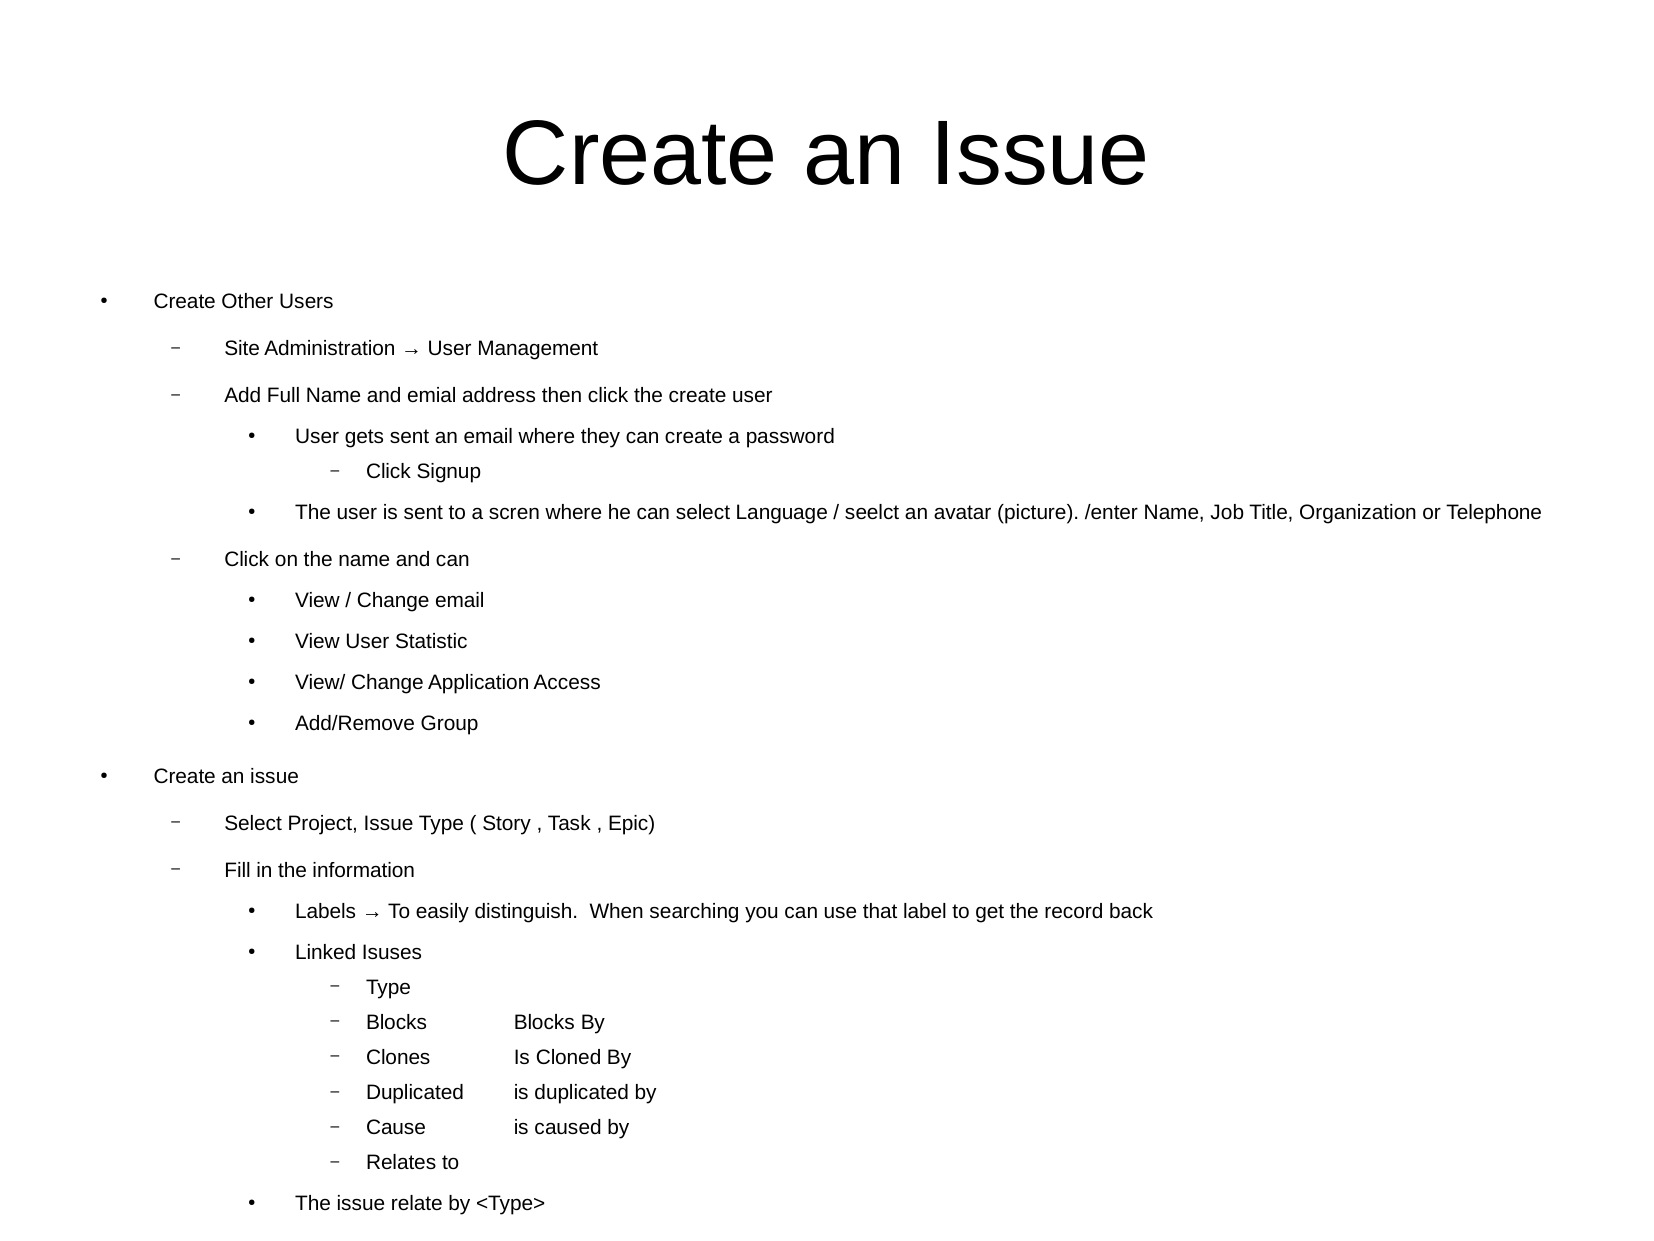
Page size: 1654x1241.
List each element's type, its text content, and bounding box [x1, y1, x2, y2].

list Create Other Users Site Administration → User Management Add Full Name and emial address then click the create user User gets sent an email where they can create a password Click Signup The user is sent to a scren where he can select Language / seelct an avatar (picture). /enter Name, Job Title, Organization or Telephone Click on the name and can View / Change email View User Statistic View/ Change Application Access Add/Remove Group Create an issue Select Project, Issue Type ( Story , Task , Epic) Fill in the information Labels → To easily distinguish. When searching you can use that label to get the record back Linked Isuses Type Blocks Blocks By Clones Is Cloned By Duplicated is duplicated by Cause is caused by Relates to The issue relate by <Type> [82, 290, 1571, 1217]
title Create an Issue [82, 49, 1571, 257]
